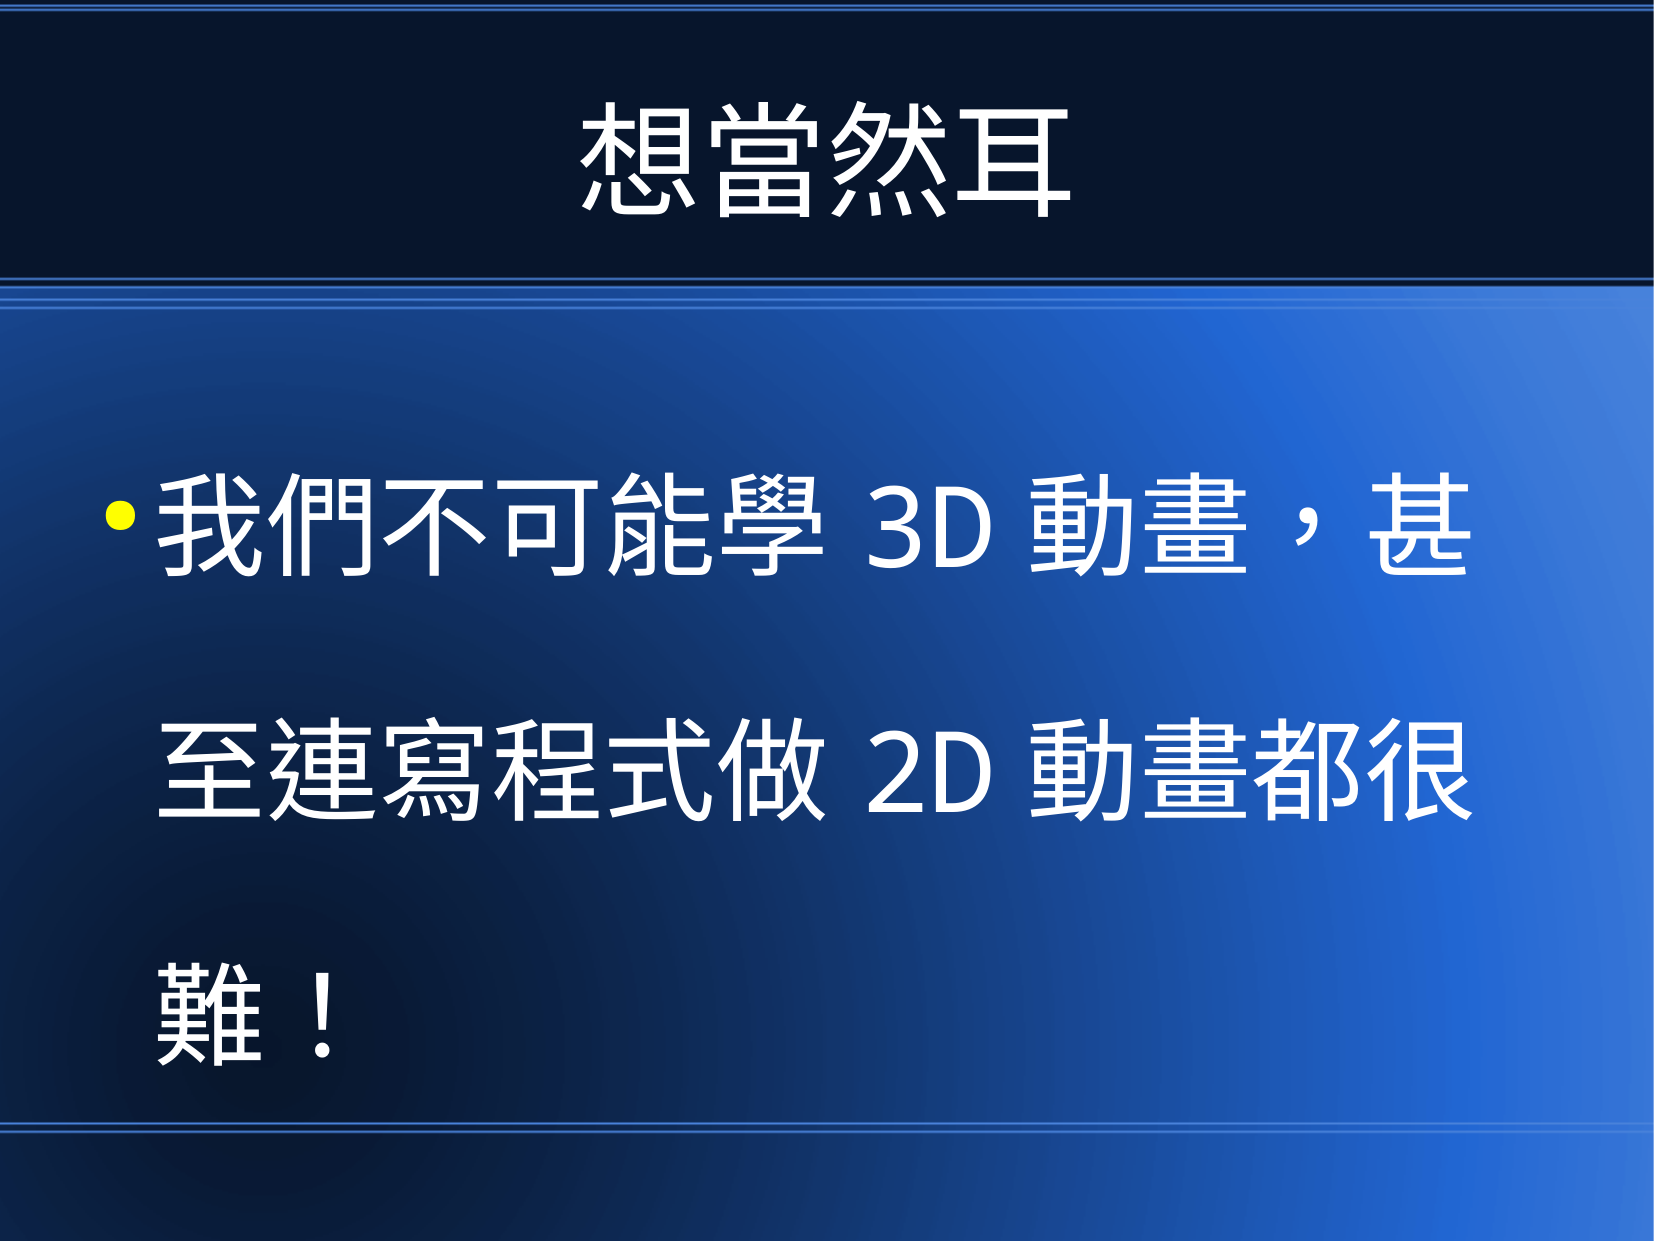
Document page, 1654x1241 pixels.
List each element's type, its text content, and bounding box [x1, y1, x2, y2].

picture [0, 0, 1654, 1241]
list 我們不可能學3D動畫，甚至連寫程式做2D動畫都很難！ [82, 355, 1571, 1241]
title 想當然耳 [82, 49, 1571, 257]
